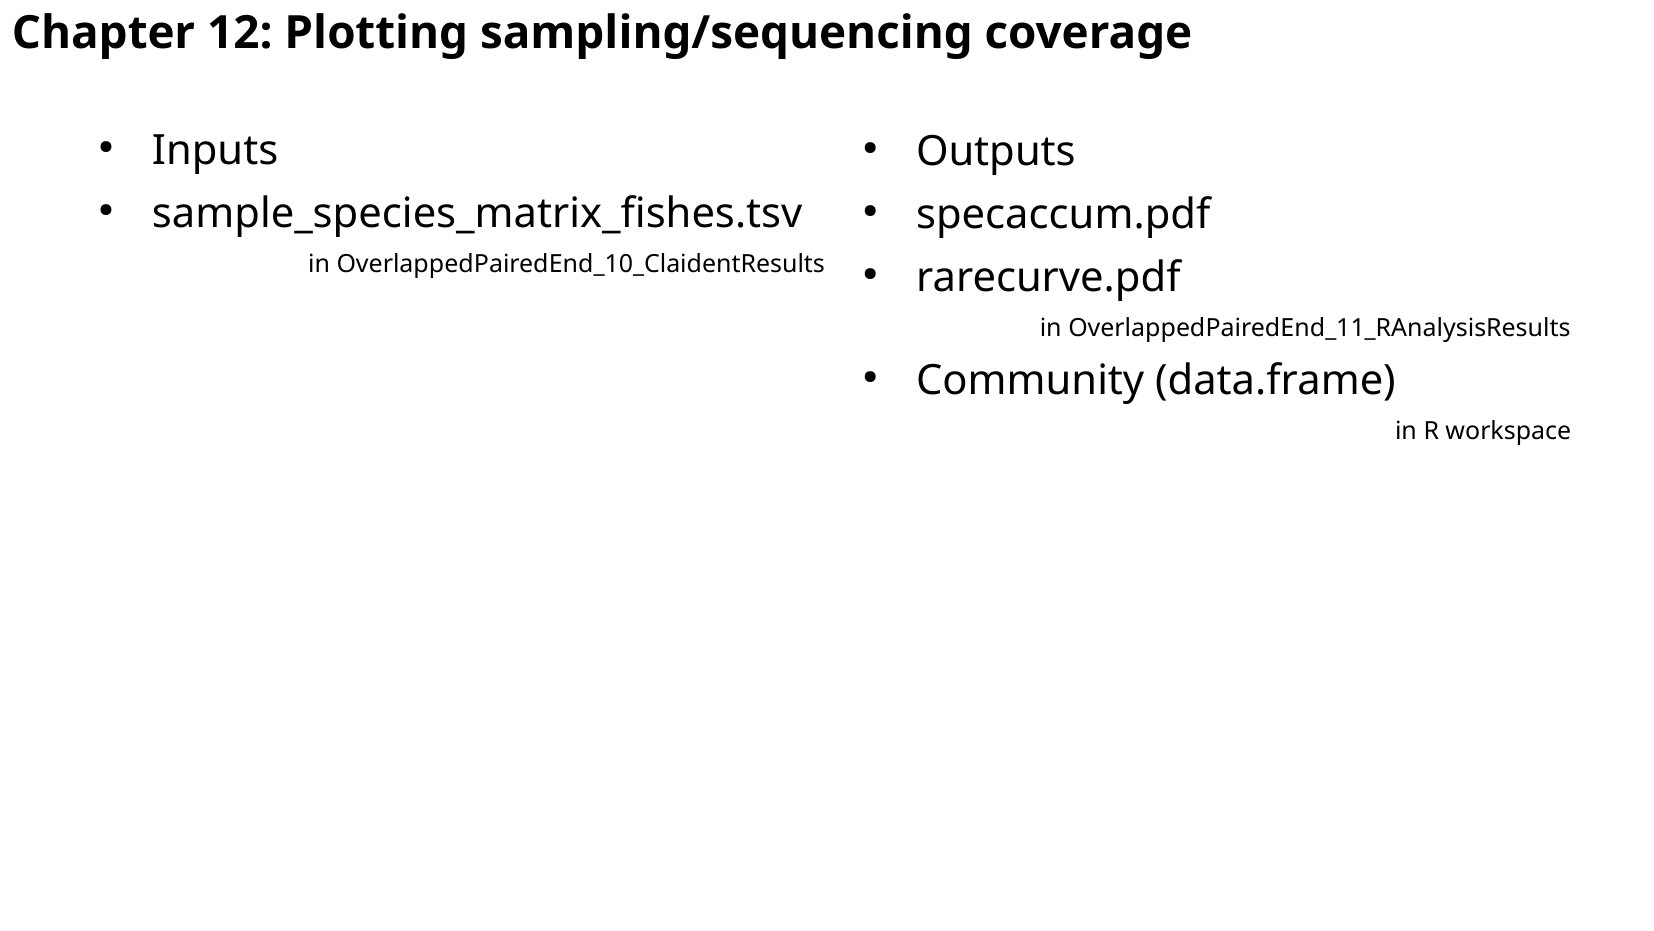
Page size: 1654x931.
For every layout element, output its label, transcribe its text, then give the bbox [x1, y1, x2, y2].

title Chapter 12: Plotting sampling/sequencing coverage [11, 0, 1642, 130]
list Outputs specaccum.pdf rarecurve.pdf in OverlappedPairedEnd_11_RAnalysisResults Community (data.frame) in R workspace [845, 120, 1572, 759]
list Inputs sample_species_matrix_fishes.tsv in OverlappedPairedEnd_10_ClaidentResults [81, 119, 826, 809]
